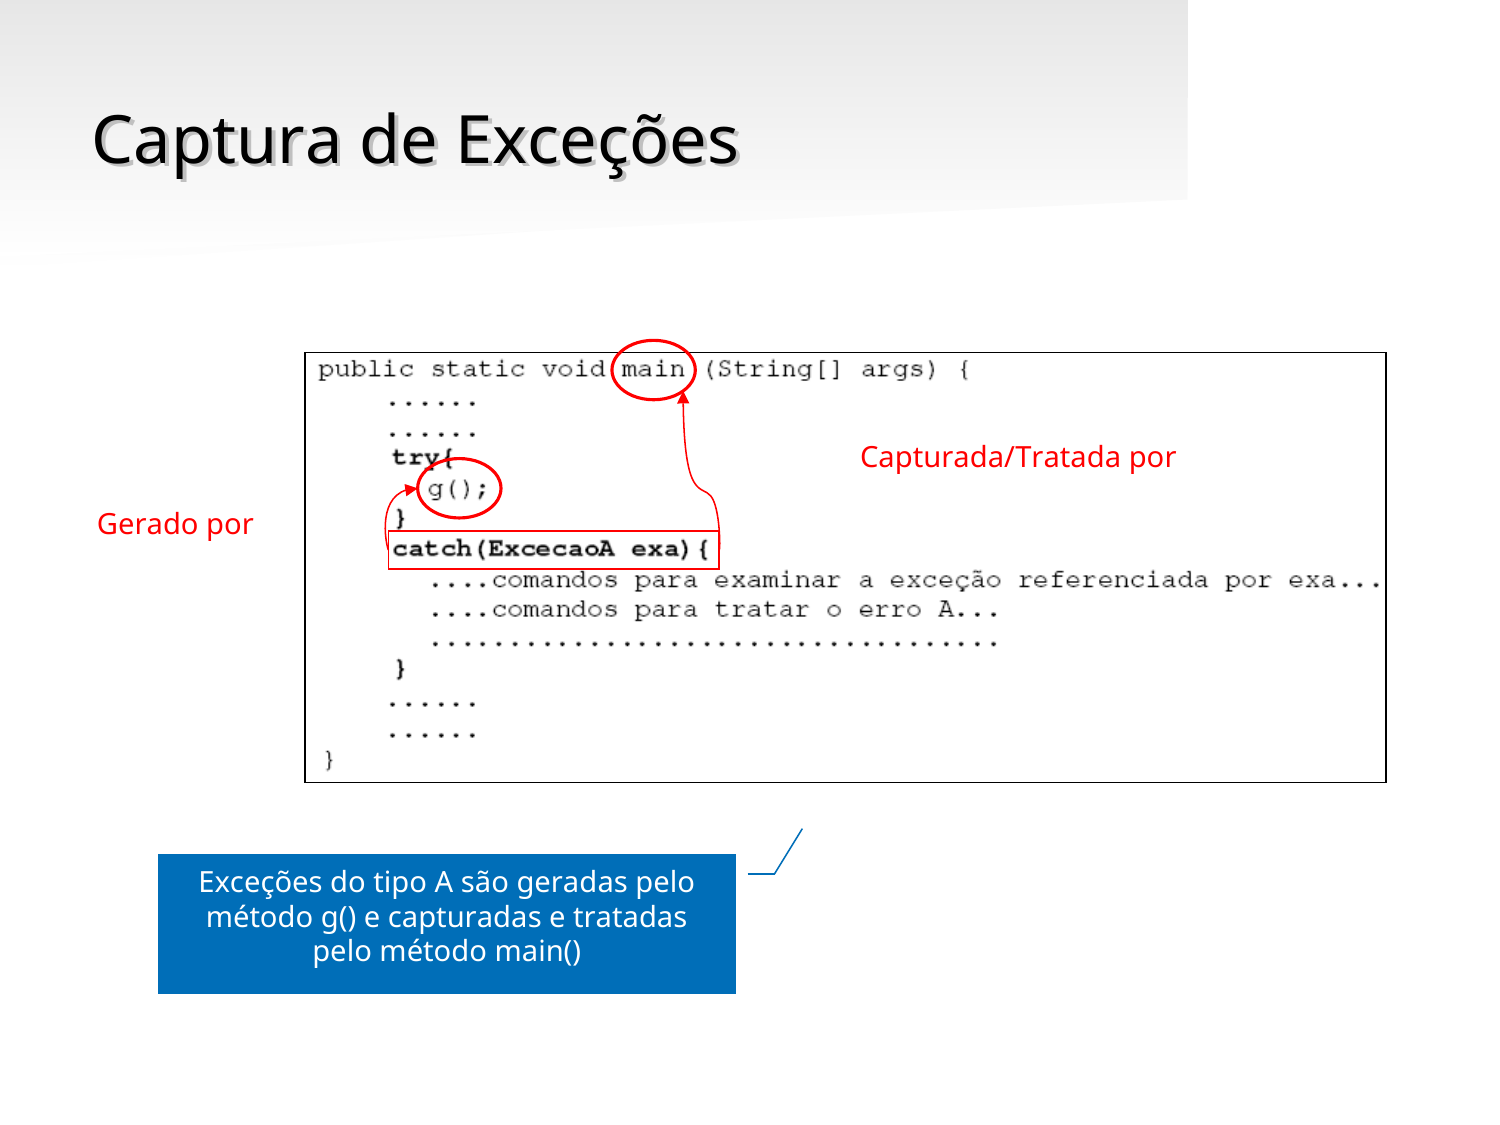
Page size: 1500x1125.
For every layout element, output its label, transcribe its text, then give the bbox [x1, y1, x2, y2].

title Captura de Exceções [76, 42, 1427, 231]
picture [305, 353, 1386, 782]
text_box Gerado por [81, 498, 269, 549]
picture [614, 353, 693, 398]
text_box Capturada/Tratada por [845, 430, 1192, 482]
text_box Exceções do tipo A são geradas pelo método g() e capturadas e tratadas pelo método main() [159, 855, 735, 993]
picture [389, 532, 718, 568]
picture [420, 461, 499, 516]
